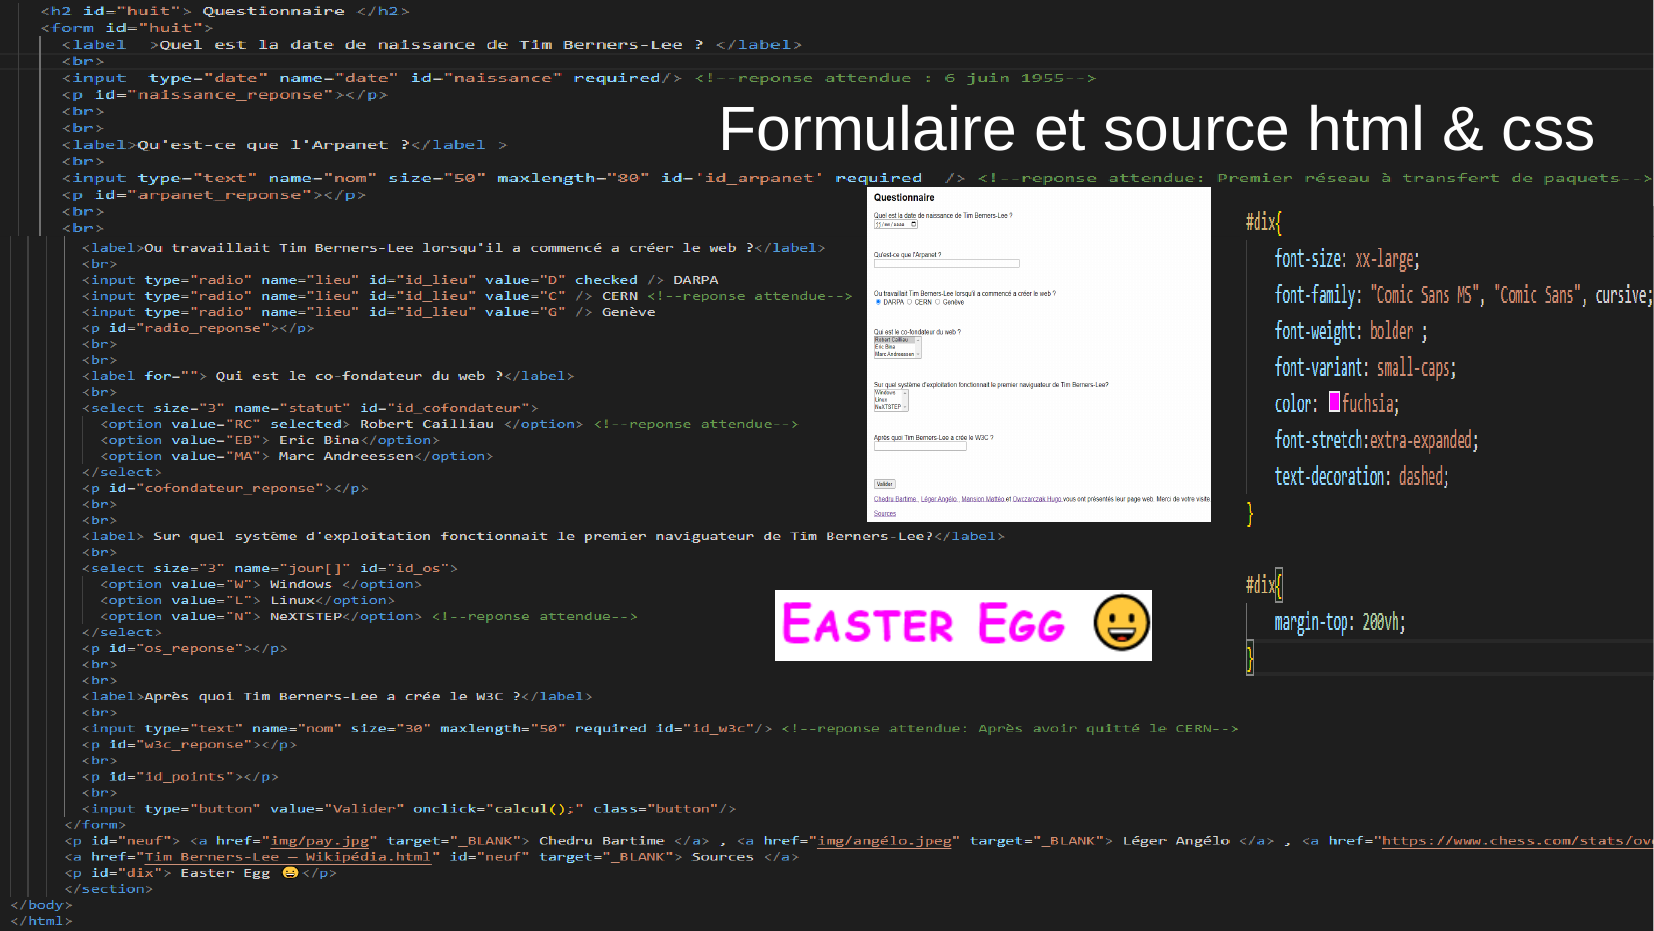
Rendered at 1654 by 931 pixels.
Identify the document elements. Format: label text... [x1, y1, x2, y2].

picture [0, 0, 1654, 931]
title Formulaire et source html & css [413, 51, 1654, 207]
